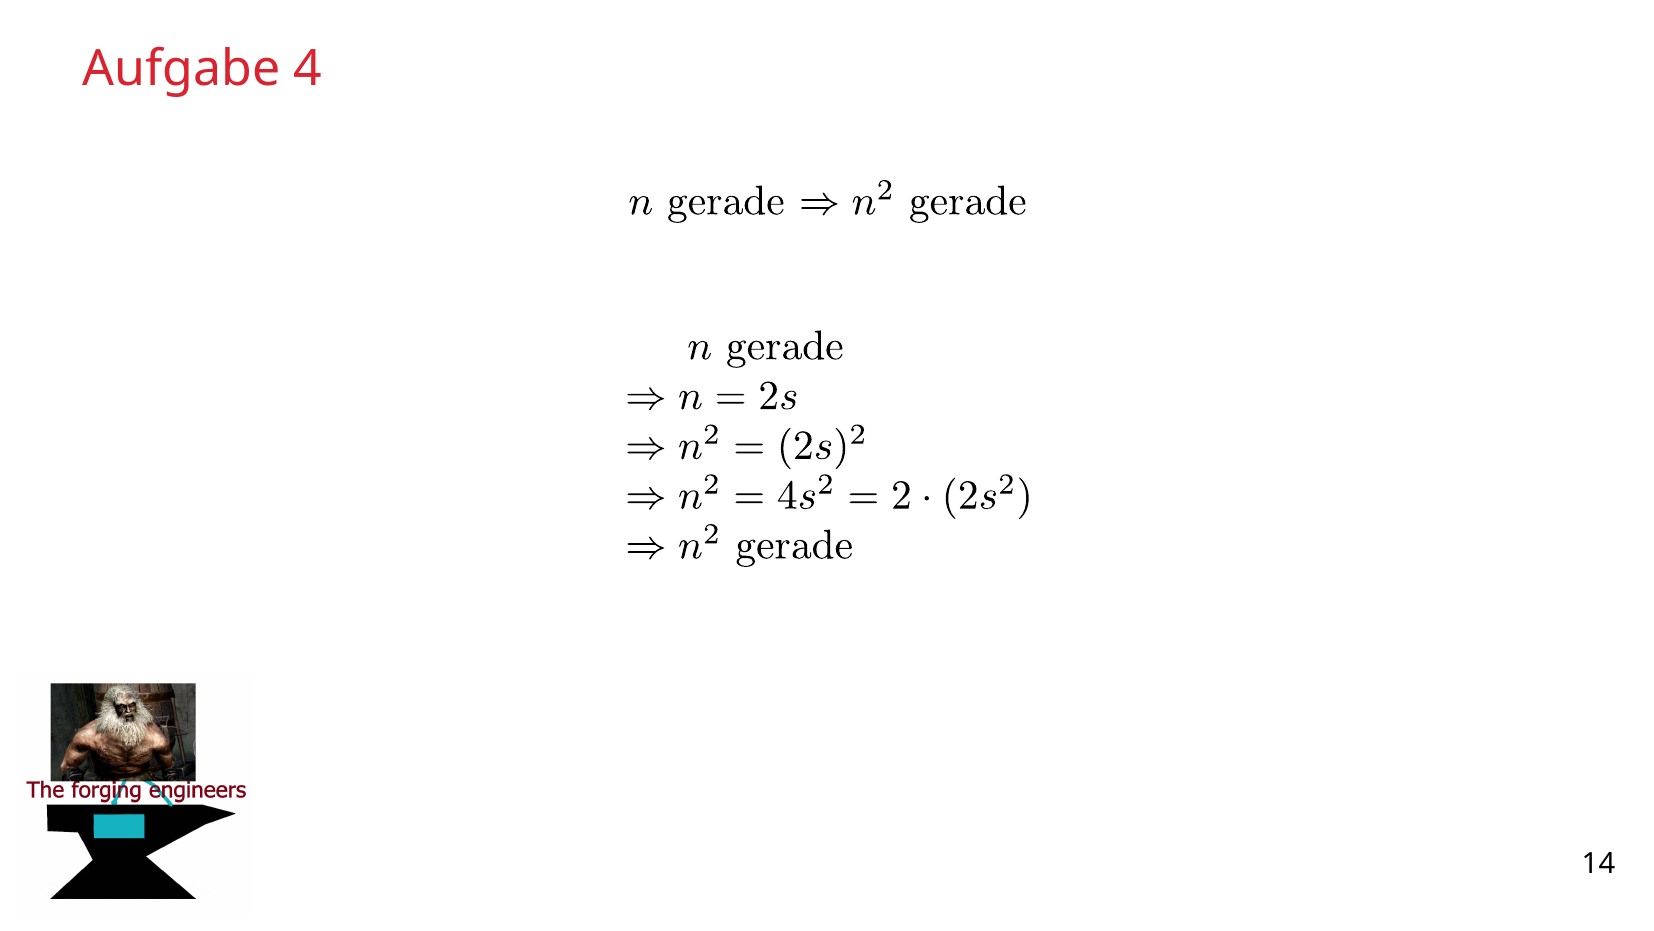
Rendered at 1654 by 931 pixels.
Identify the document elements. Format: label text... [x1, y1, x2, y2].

picture [626, 178, 1027, 225]
title Aufgabe 4 [82, 37, 1571, 95]
picture [624, 330, 1029, 567]
picture [17, 679, 254, 916]
